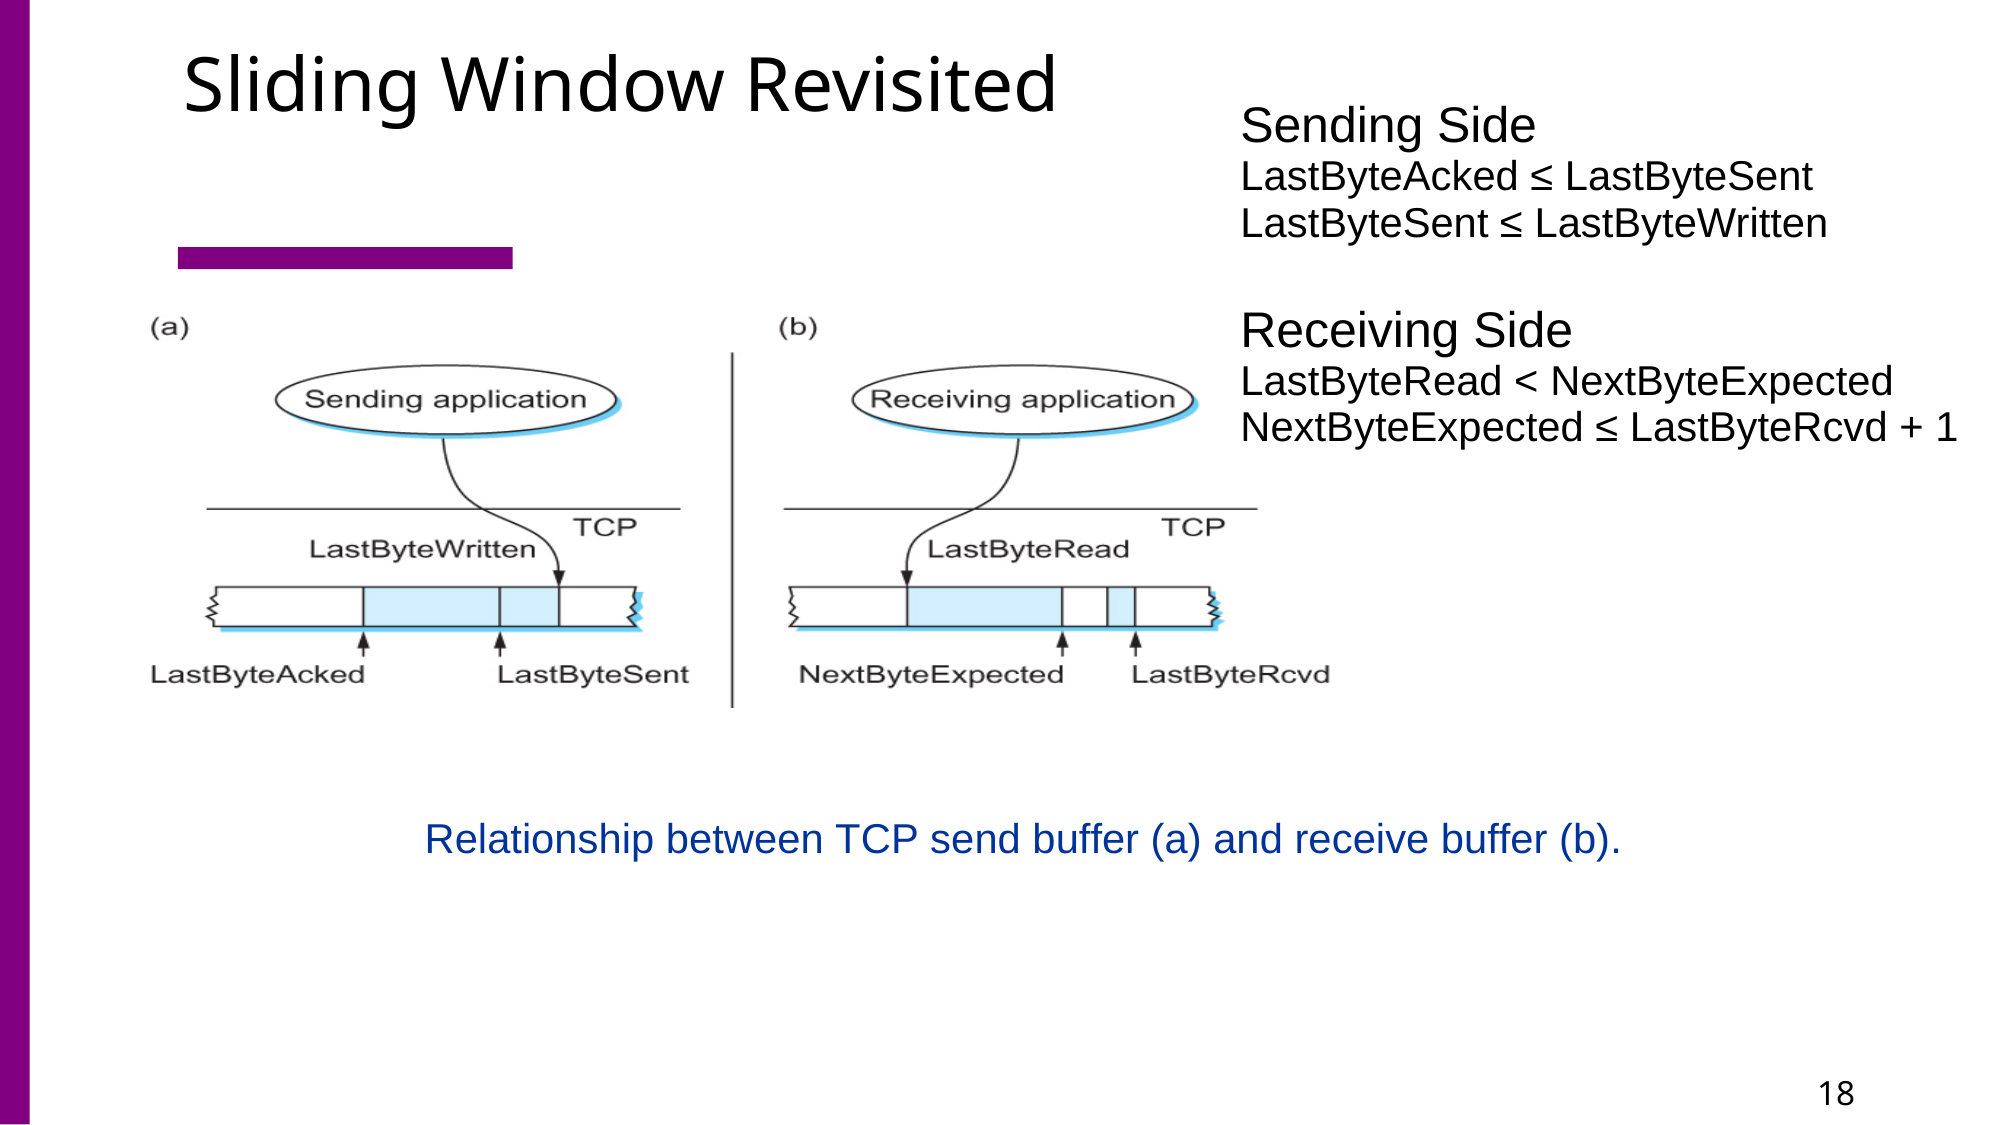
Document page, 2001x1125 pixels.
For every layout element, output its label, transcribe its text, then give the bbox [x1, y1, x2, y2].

text_box Relationship between TCP send buffer (a) and receive buffer (b). [196, 803, 1851, 870]
text_box Sending Side LastByteAcked ≤ LastByteSent LastByteSent ≤ LastByteWritten Receiving Side LastByteRead < NextByteExpected NextByteExpected ≤ LastByteRcvd + 1 [1225, 90, 2000, 458]
title Sliding Window Revisited [133, 28, 1946, 135]
picture [150, 314, 1331, 708]
